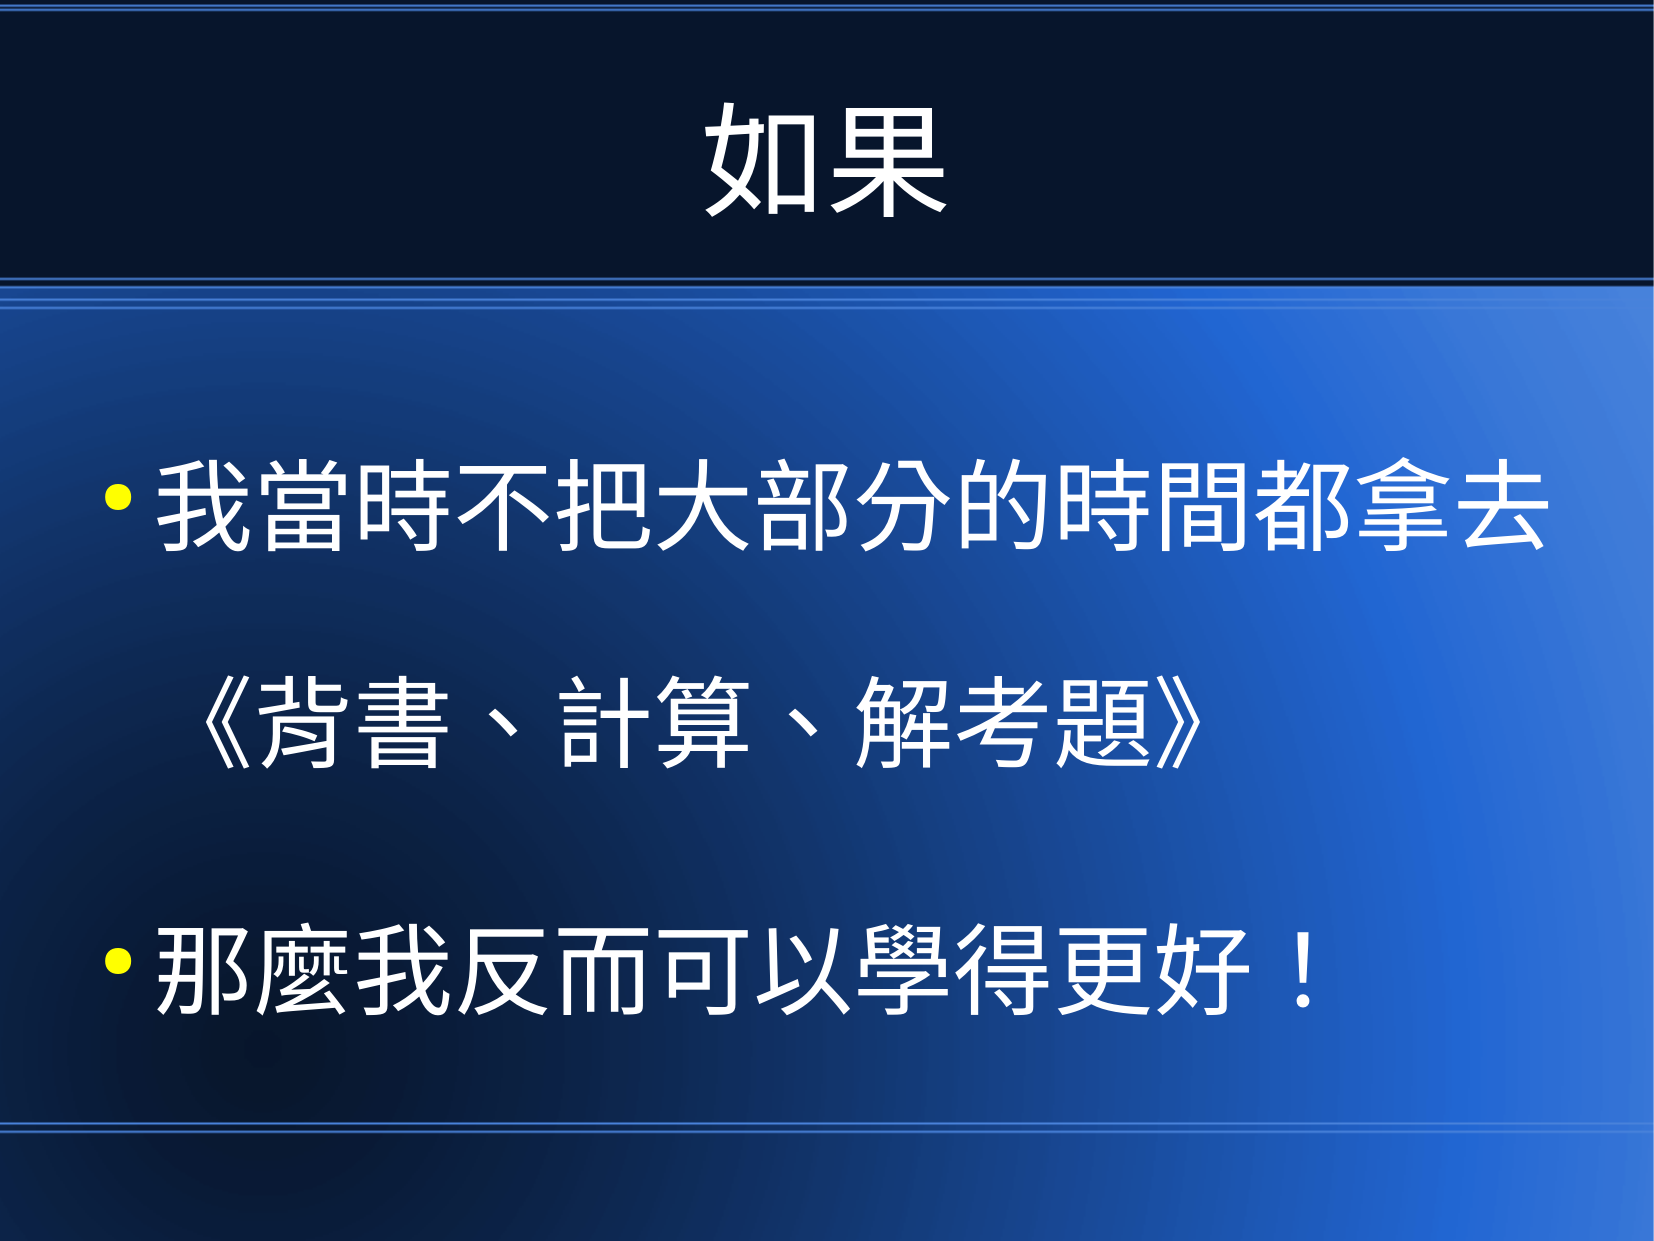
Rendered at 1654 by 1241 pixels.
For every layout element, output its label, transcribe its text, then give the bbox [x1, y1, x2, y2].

title 如果 [82, 49, 1571, 257]
picture [0, 0, 1654, 1241]
list 我當時不把大部分的時間都拿去《背書、計算、解考題》 那麼我反而可以學得更好！ [82, 355, 1571, 1241]
